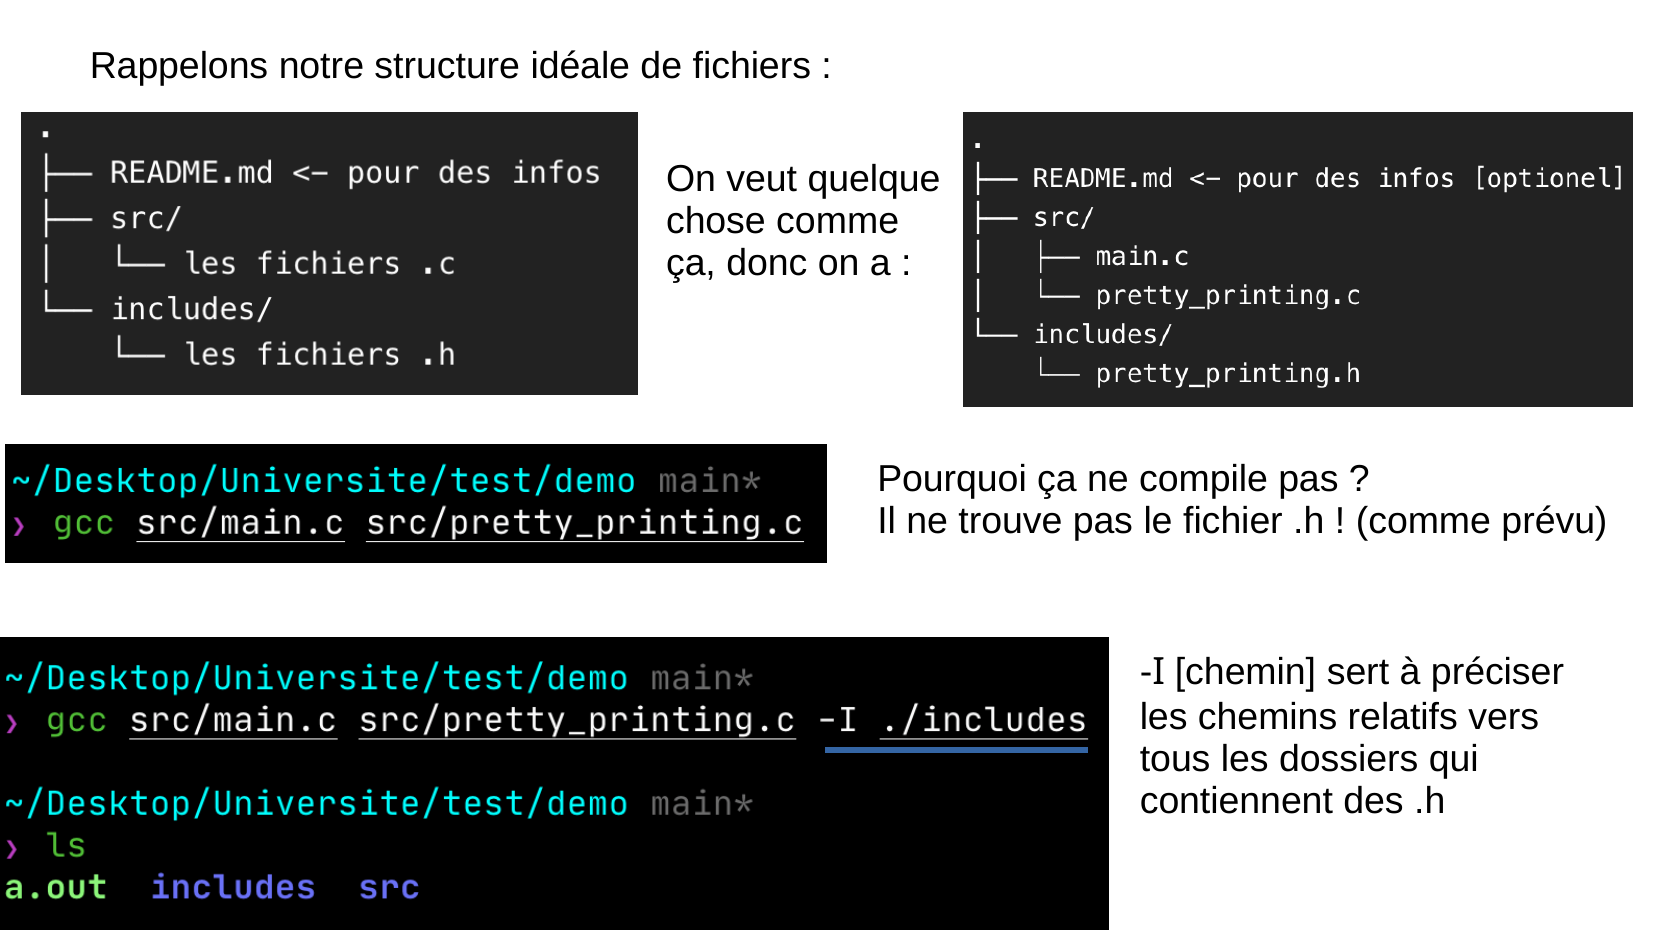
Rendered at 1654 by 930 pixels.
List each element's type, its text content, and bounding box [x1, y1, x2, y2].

text_box Pourquoi ça ne compile pas ? Il ne trouve pas le fichier .h ! (comme prévu) [862, 449, 1651, 563]
text_box On veut quelque chose comme ça, donc on a : [651, 150, 961, 376]
picture [21, 112, 638, 395]
picture [0, 637, 1109, 930]
picture [963, 112, 1633, 407]
text_box -I [chemin] sert à préciser les chemins relatifs vers tous les dossiers qui contiennent des .h [1125, 637, 1613, 901]
picture [5, 444, 827, 563]
text_box Rappelons notre structure idéale de fichiers : [75, 37, 1613, 151]
